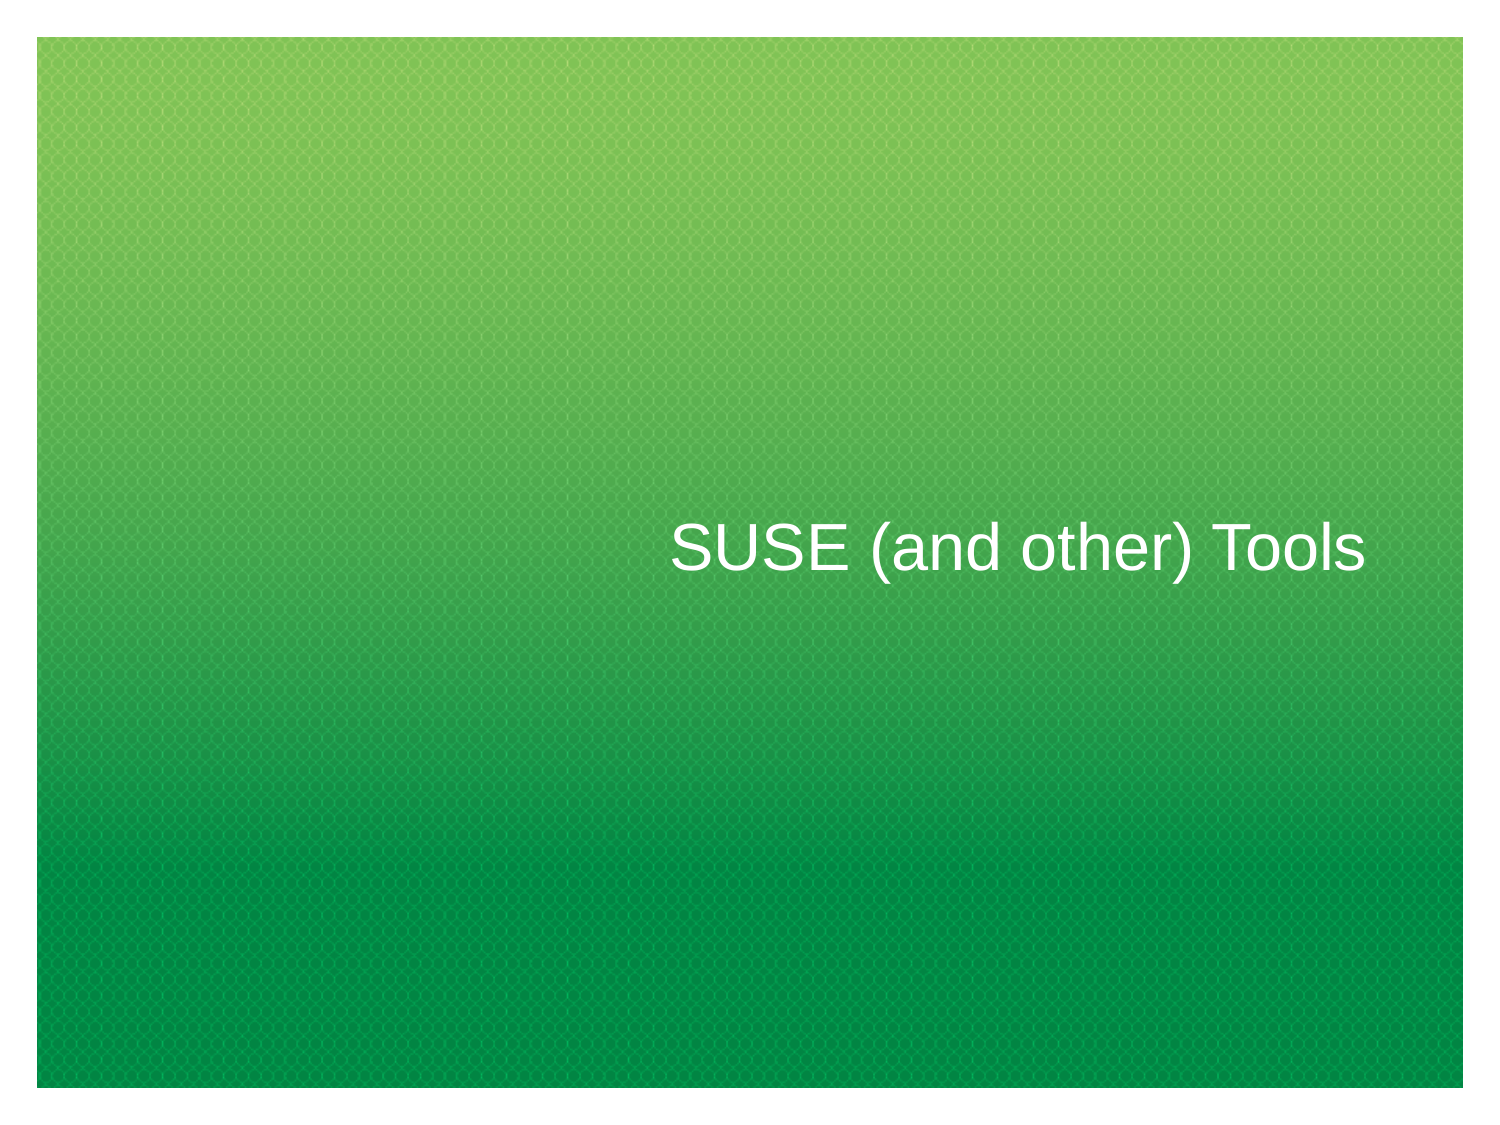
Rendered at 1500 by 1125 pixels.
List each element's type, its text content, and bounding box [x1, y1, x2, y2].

picture [37, 37, 1463, 1088]
text_box SUSE (and other) Tools [134, 449, 1369, 638]
